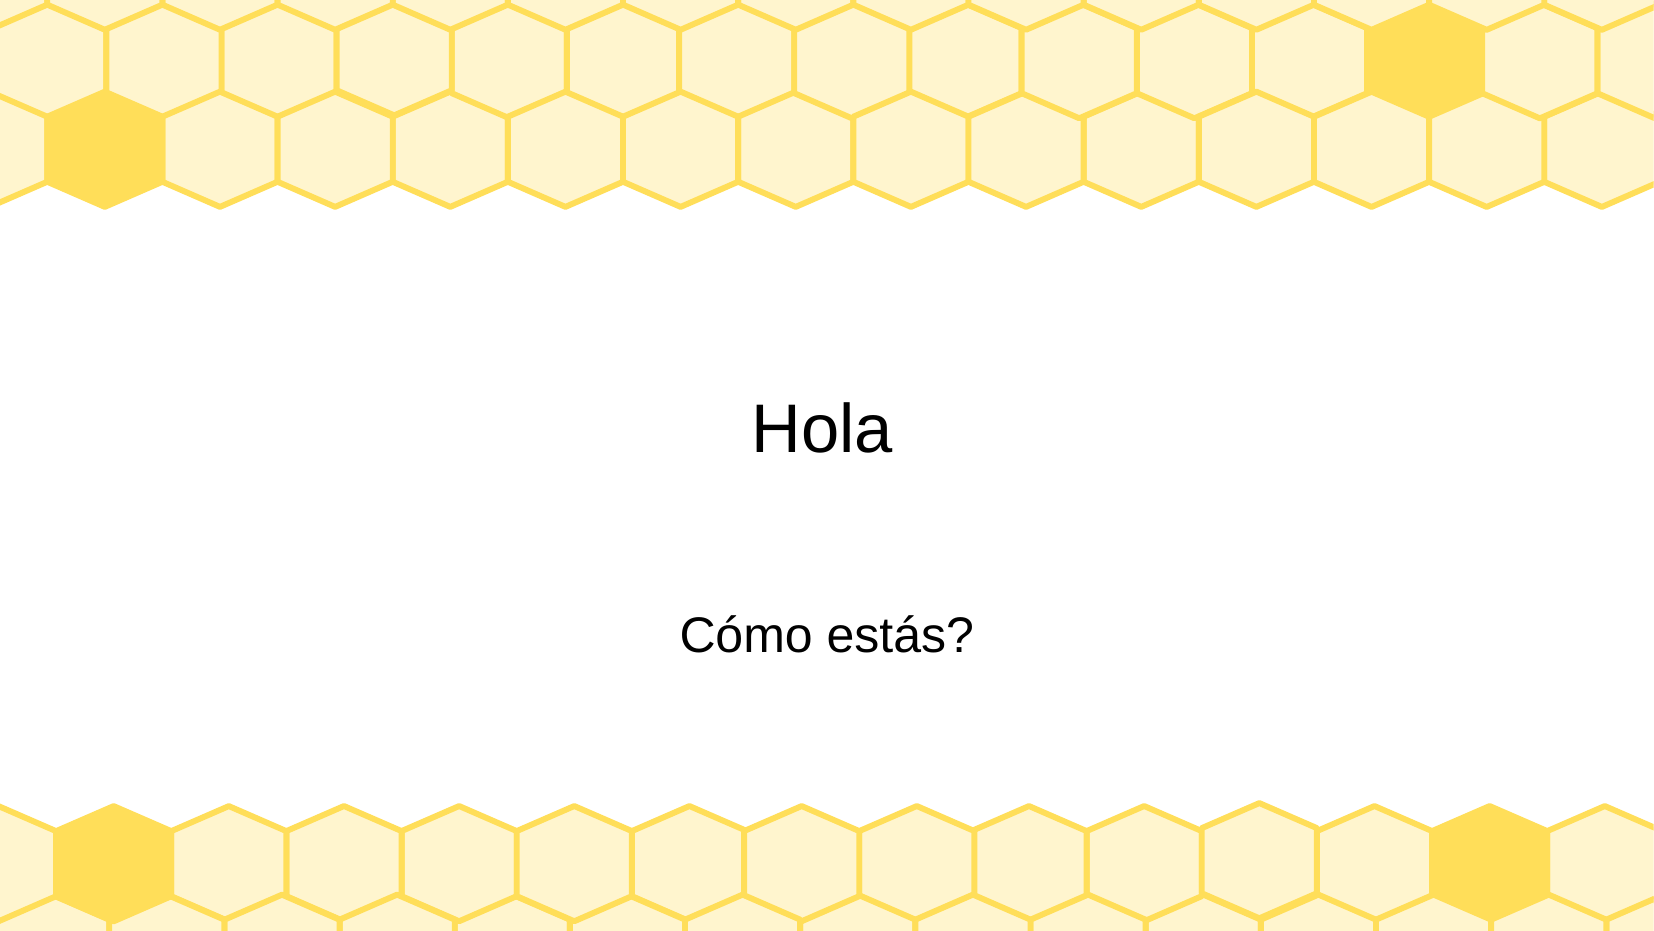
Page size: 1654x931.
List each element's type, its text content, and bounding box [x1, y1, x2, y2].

subtitle Cómo estás? [88, 561, 1565, 709]
title Hola [88, 324, 1565, 532]
